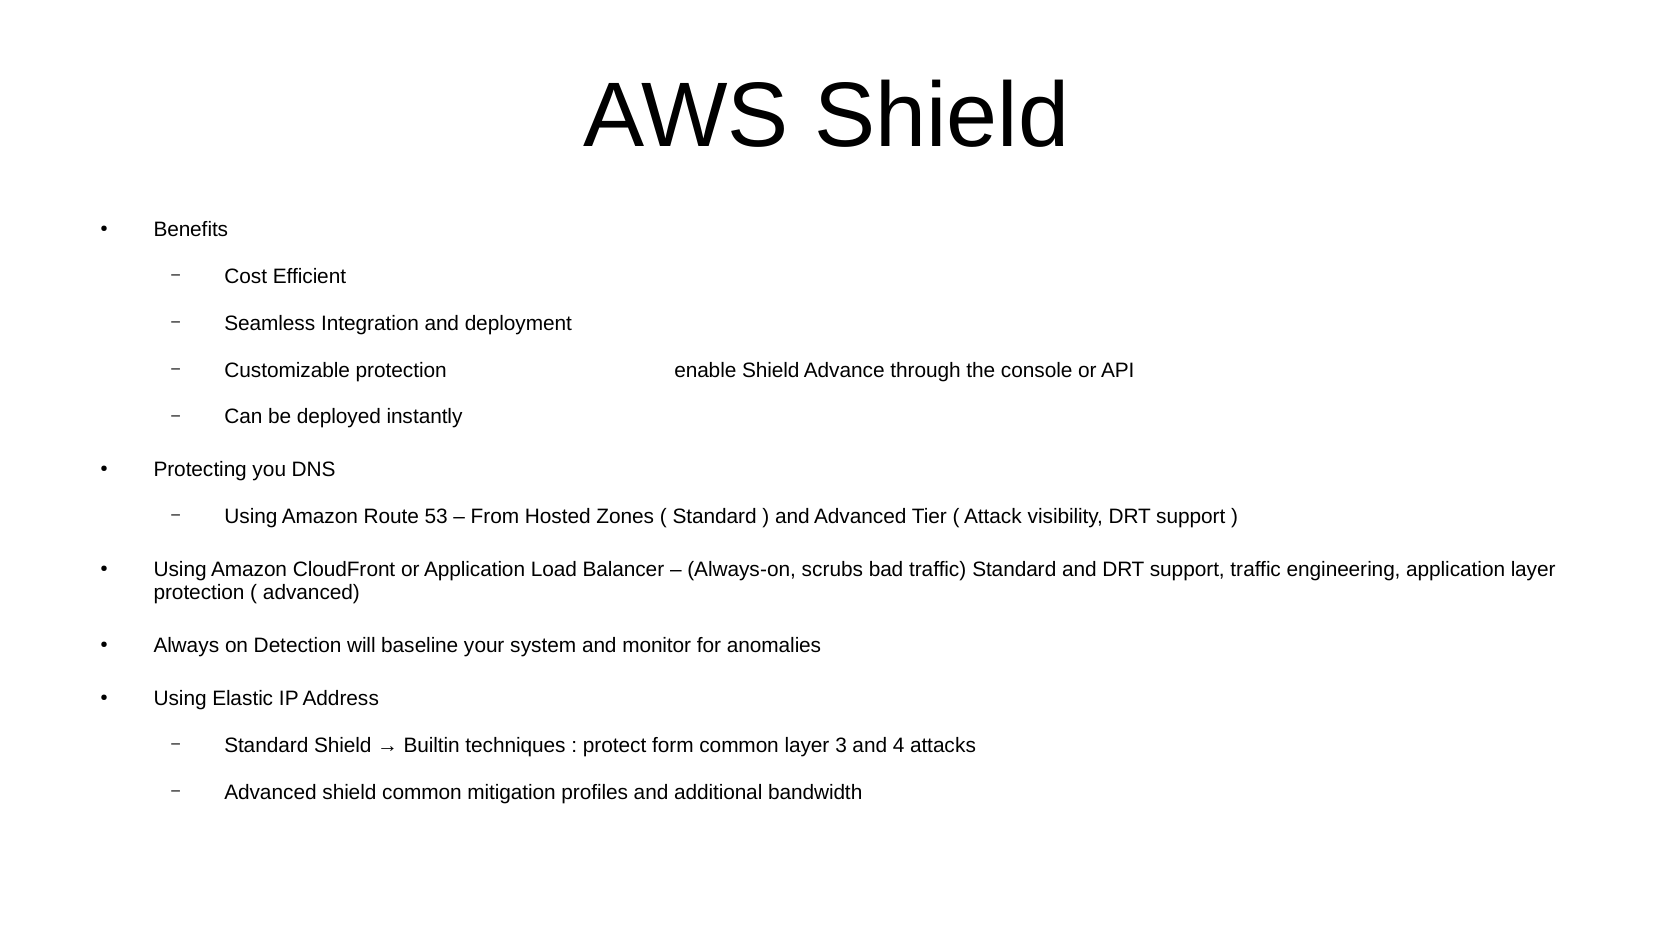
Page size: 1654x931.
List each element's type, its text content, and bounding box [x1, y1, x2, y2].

list Benefits Cost Efficient Seamless Integration and deployment Customizable protection enable Shield Advance through the console or API Can be deployed instantly Protecting you DNS Using Amazon Route 53 – From Hosted Zones ( Standard ) and Advanced Tier ( Attack visibility, DRT support ) Using Amazon CloudFront or Application Load Balancer – (Always-on, scrubs bad traffic) Standard and DRT support, traffic engineering, application layer protection ( advanced) Always on Detection will baseline your system and monitor for anomalies Using Elastic IP Address Standard Shield → Builtin techniques : protect form common layer 3 and 4 attacks Advanced shield common mitigation profiles and additional bandwidth [82, 217, 1636, 916]
title AWS Shield [82, 37, 1571, 193]
